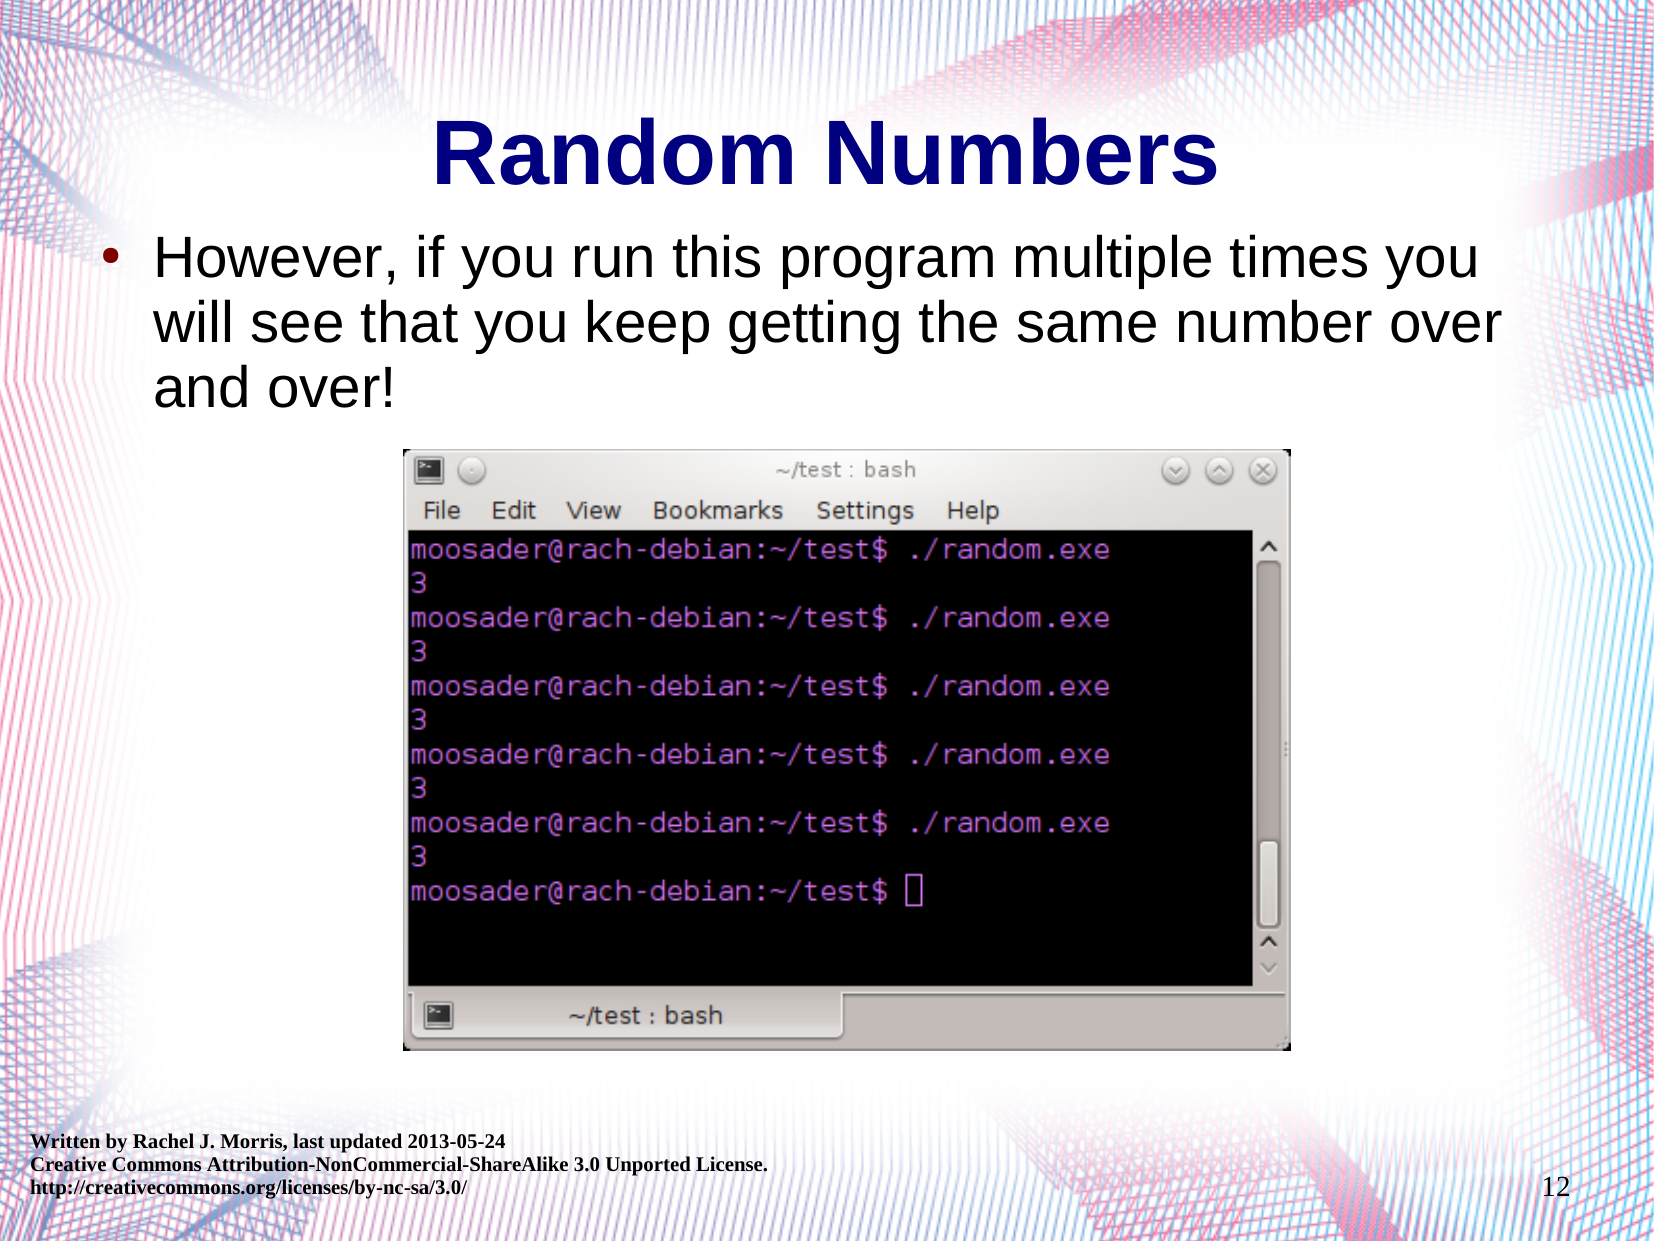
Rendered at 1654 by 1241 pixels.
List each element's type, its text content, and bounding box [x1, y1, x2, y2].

title Random Numbers [82, 49, 1571, 225]
list However, if you run this program multiple times you will see that you keep getting the same number over and over! [82, 225, 1571, 475]
picture [0, 0, 1654, 1241]
